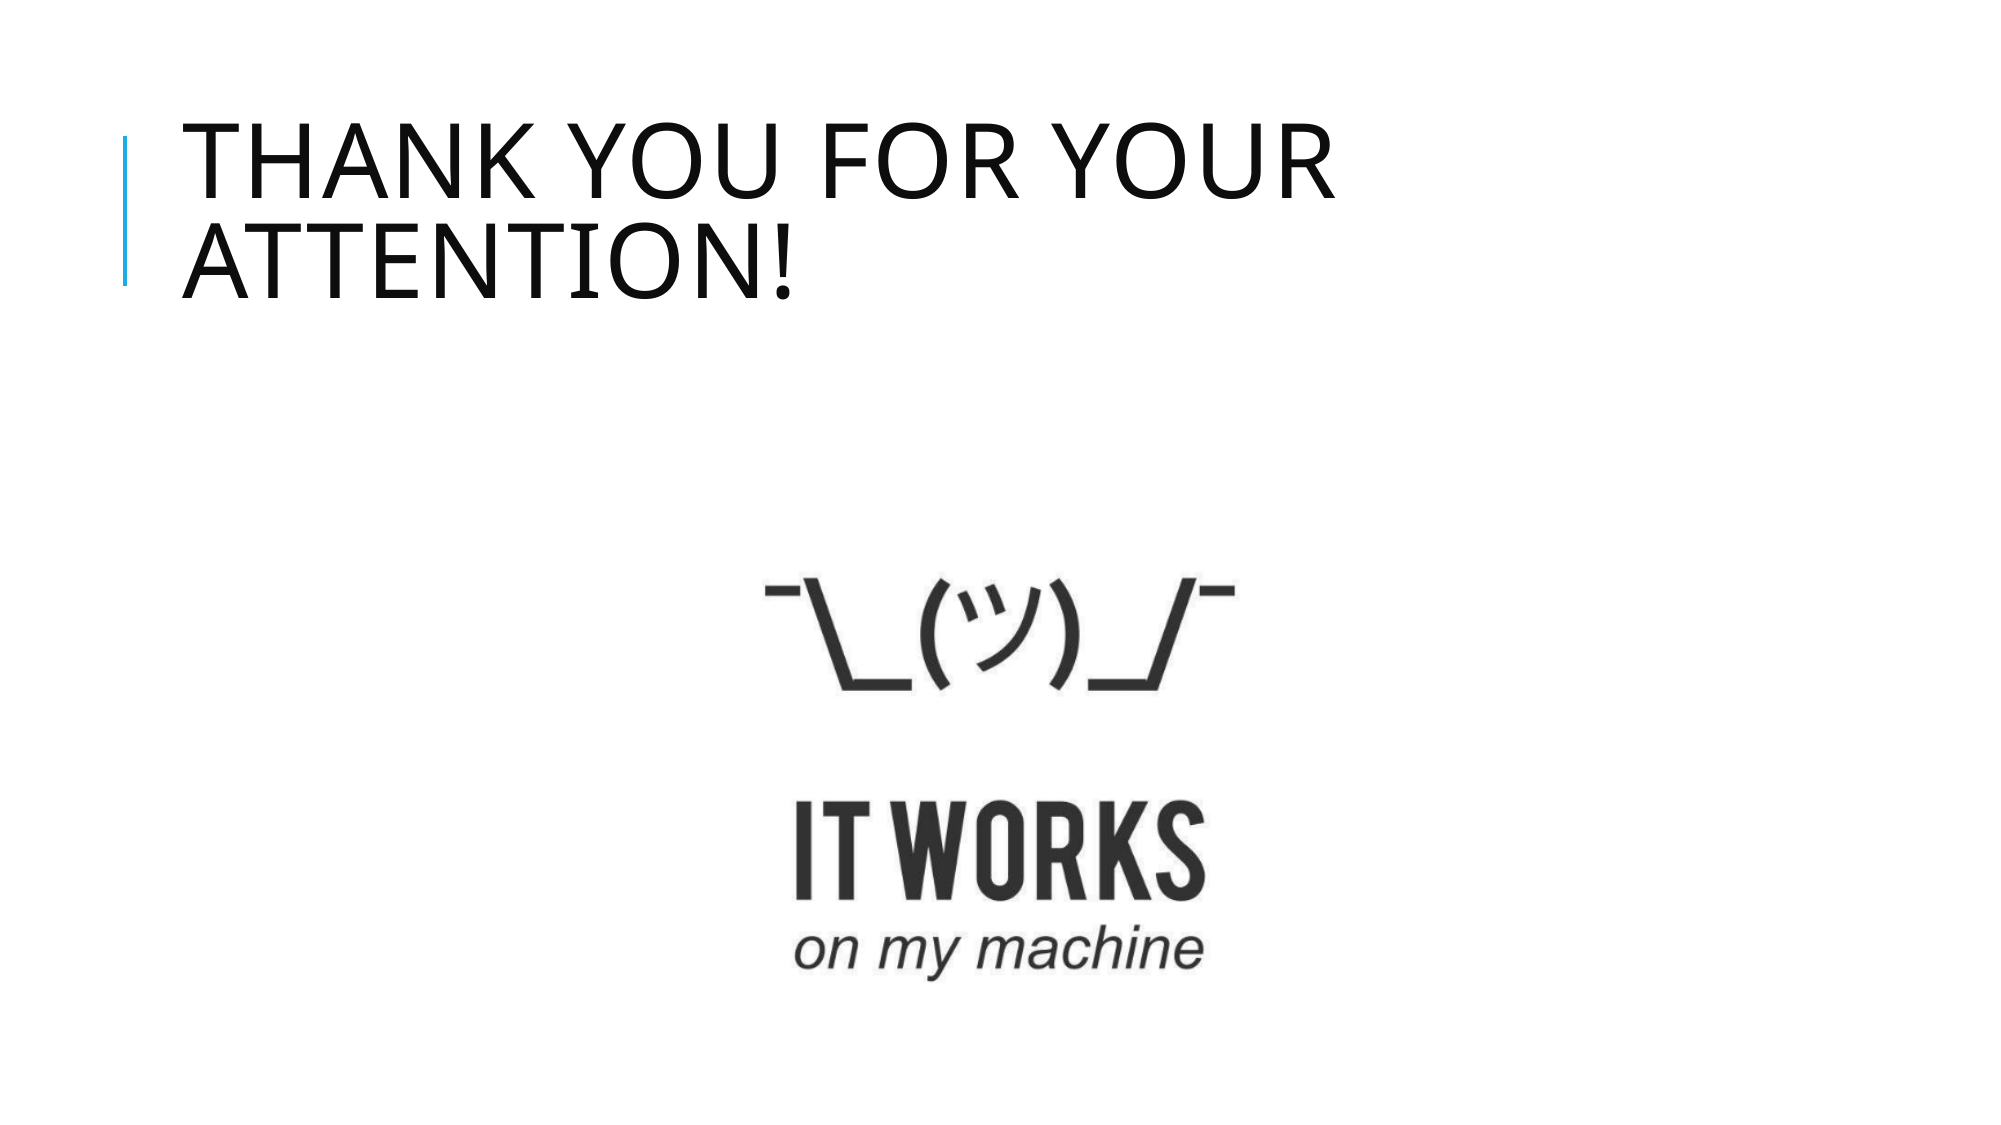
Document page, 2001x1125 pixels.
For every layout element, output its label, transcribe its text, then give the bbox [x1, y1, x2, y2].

picture [711, 562, 1289, 993]
title Thank you for your attention! [168, 96, 1763, 343]
